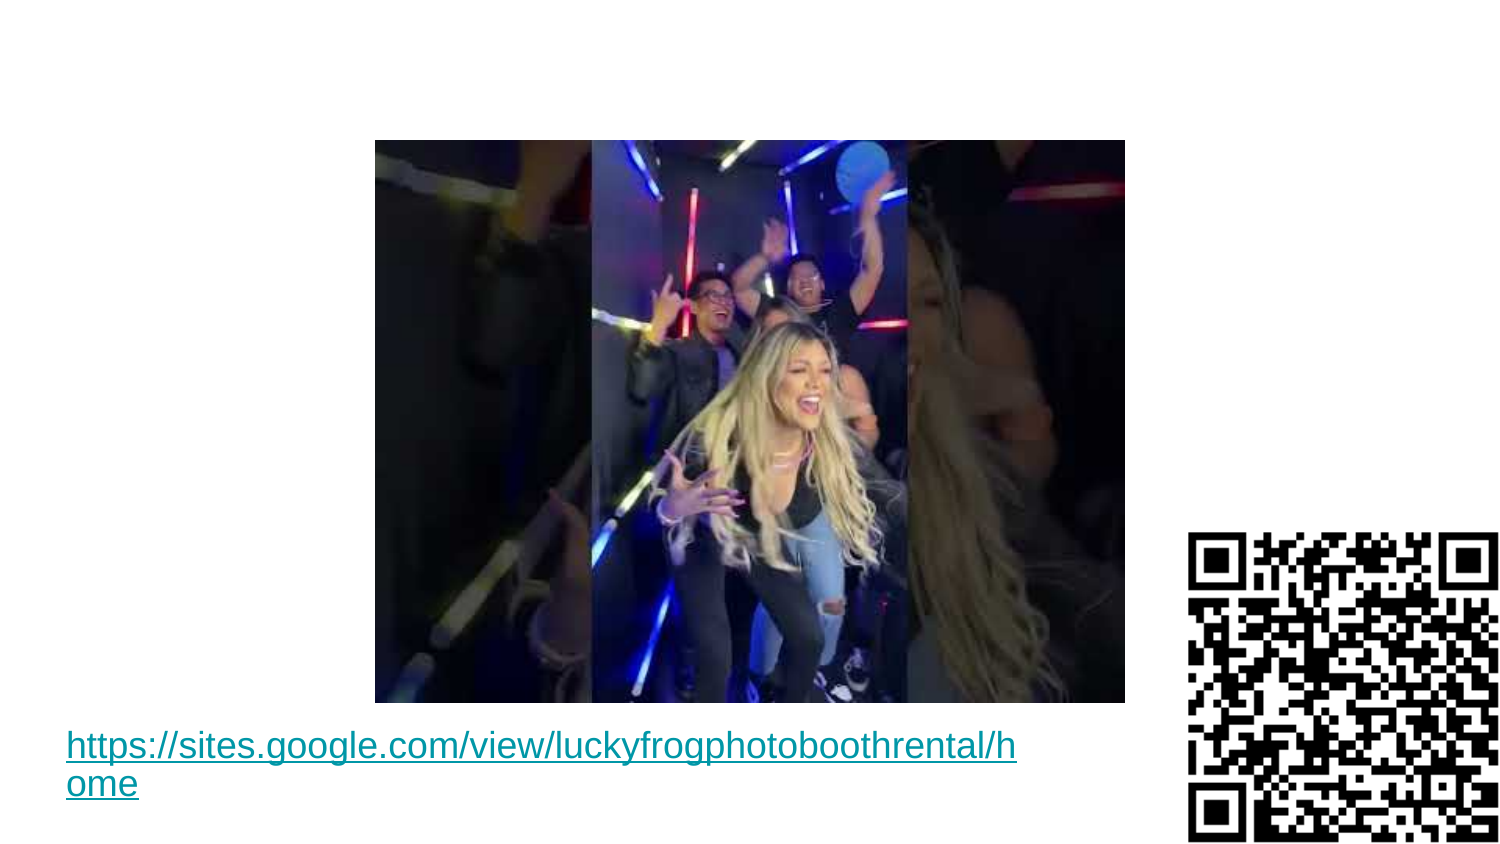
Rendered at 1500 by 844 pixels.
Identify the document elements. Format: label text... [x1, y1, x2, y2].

picture [375, 140, 1125, 704]
picture [1187, 531, 1500, 844]
list https://sites.google.com/view/luckyfrogphotoboothrental/home [51, 694, 1036, 794]
